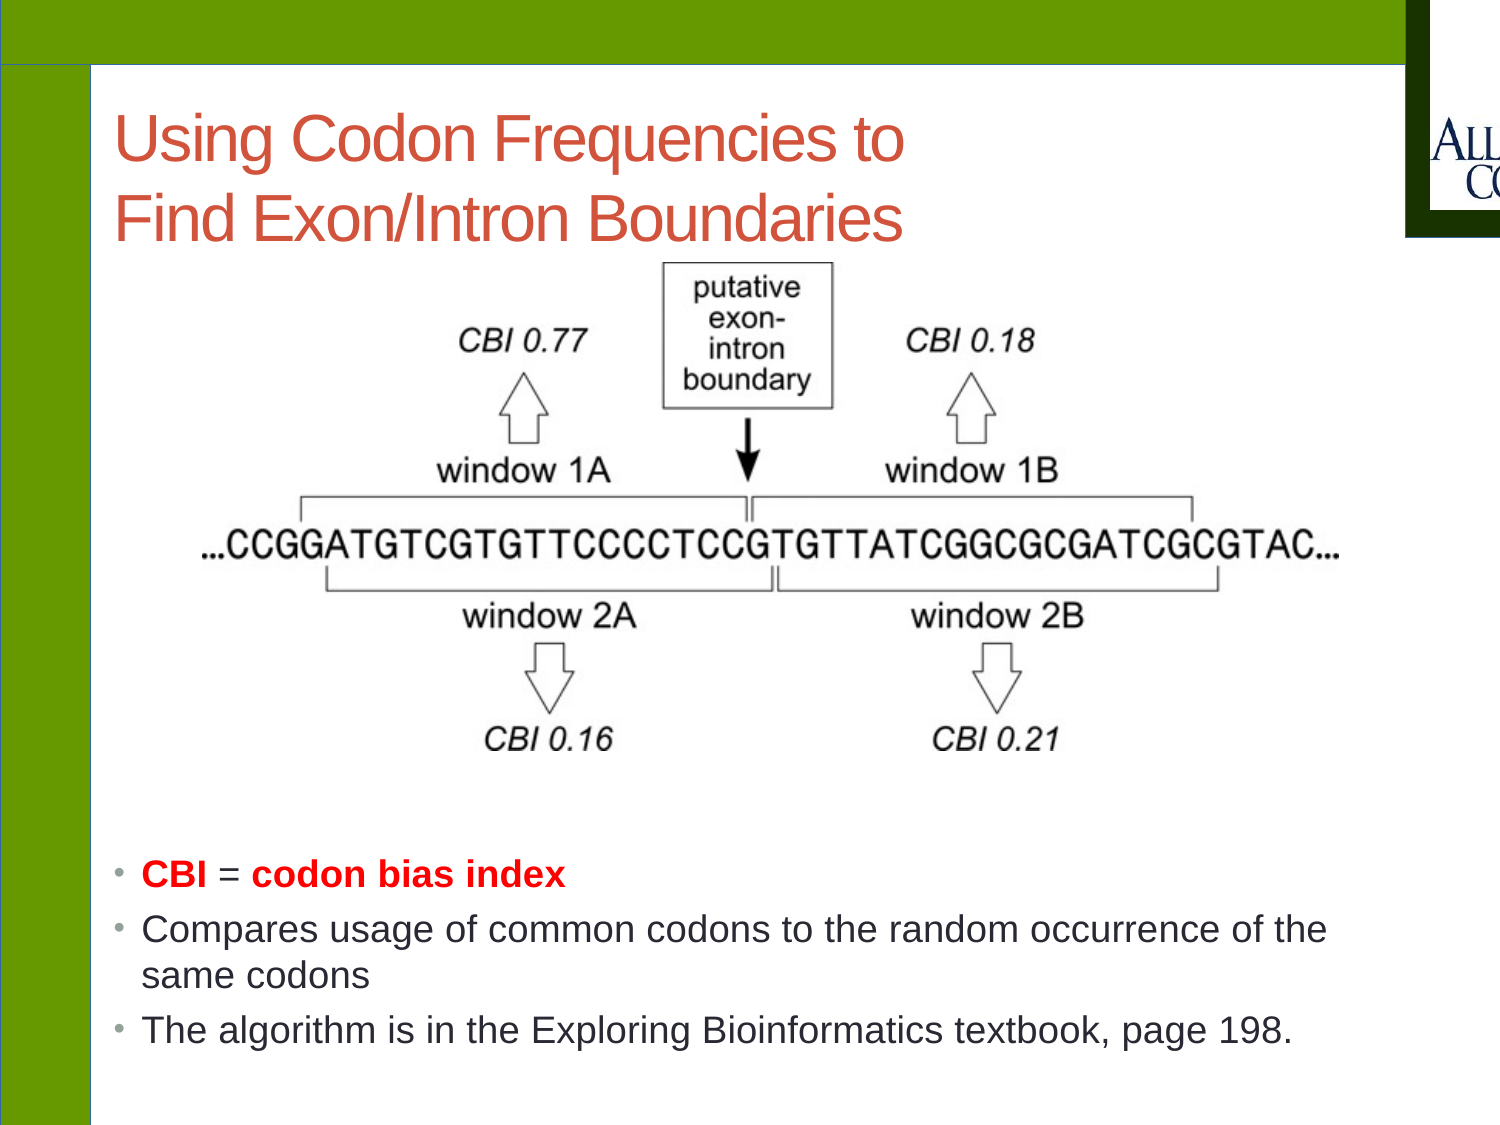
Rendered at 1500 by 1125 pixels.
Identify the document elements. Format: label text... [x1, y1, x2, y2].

text_box [1449, 210, 1500, 238]
picture [1430, 0, 1500, 210]
title Using Codon Frequencies to Find Exon/Intron Boundaries [98, 87, 1449, 263]
text_box [0, 0, 1430, 1125]
picture [202, 263, 1339, 752]
list CBI = codon bias index Compares usage of common codons to the random occurrence of the same codons The algorithm is in the Exploring Bioinformatics textbook, page 198. [98, 263, 1449, 1063]
